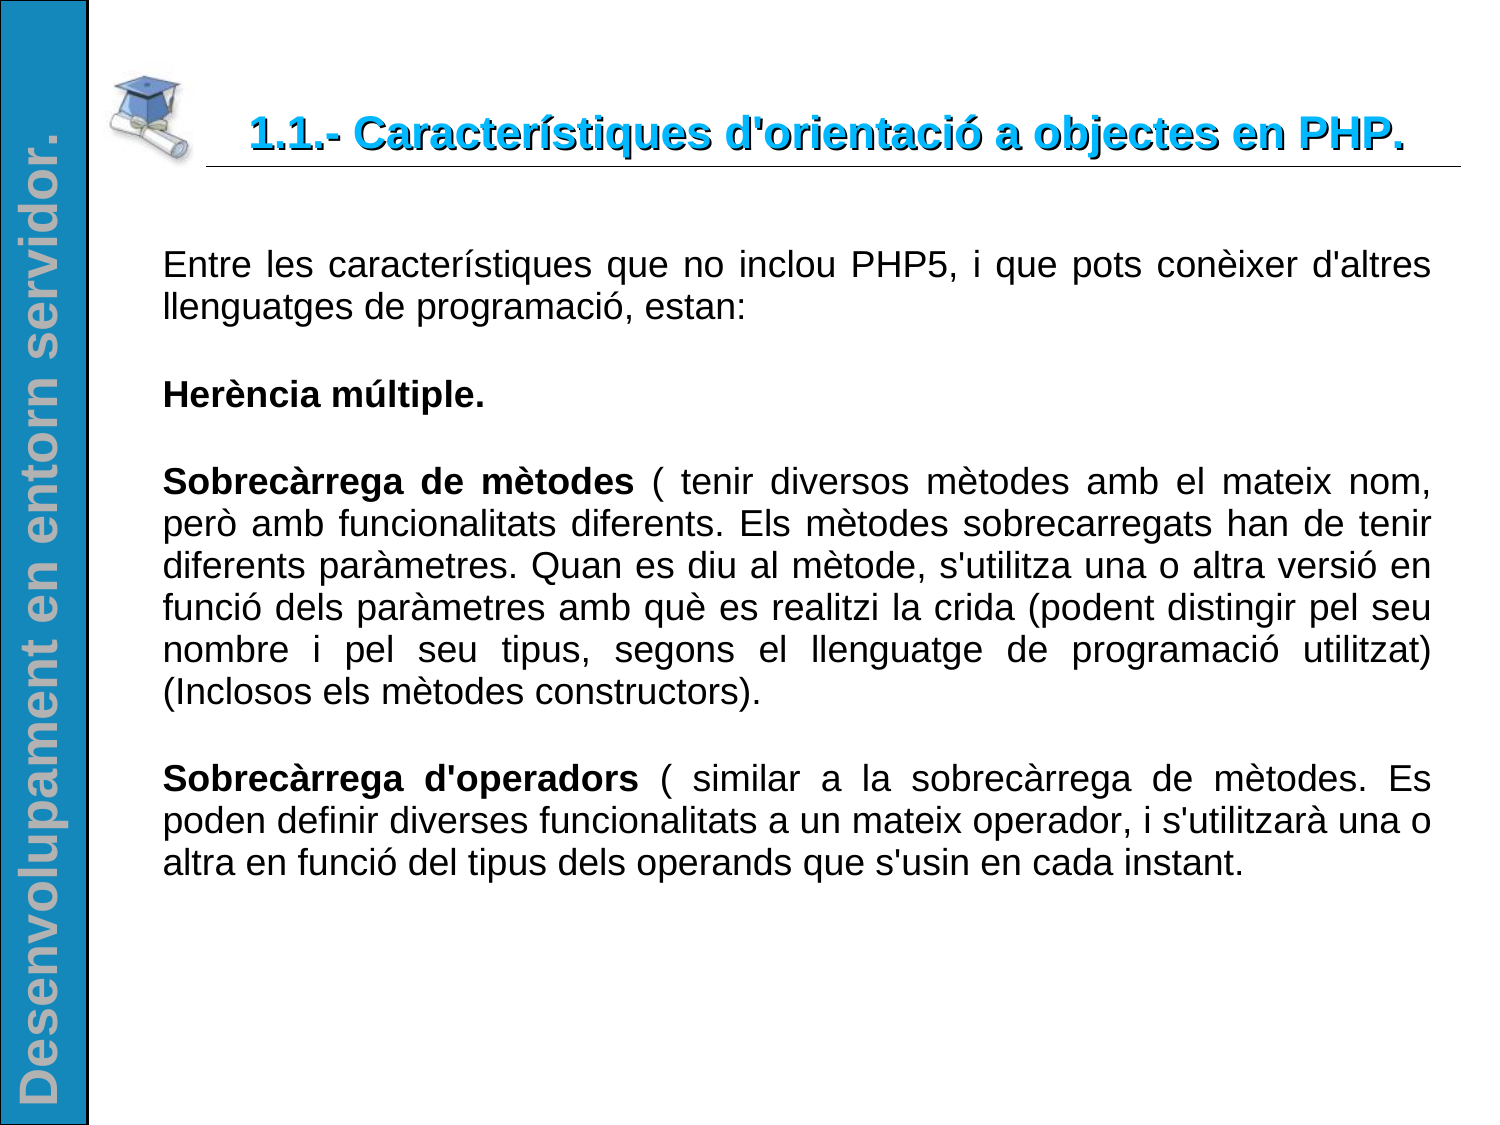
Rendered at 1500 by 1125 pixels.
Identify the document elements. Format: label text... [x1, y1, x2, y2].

text_box Entre les característiques que no inclou PHP5, i que pots conèixer d'altres llenguatges de programació, estan: Herència múltiple. Sobrecàrrega de mètodes ( tenir diversos mètodes amb el mateix nom, però amb funcionalitats diferents. Els mètodes sobrecarregats han de tenir diferents paràmetres. Quan es diu al mètode, s'utilitza una o altra versió en funció dels paràmetres amb què es realitzi la crida (podent distingir pel seu nombre i pel seu tipus, segons el llenguatge de programació utilitzat) (Inclosos els mètodes constructors). Sobrecàrrega d'operadors ( similar a la sobrecàrrega de mètodes. Es poden definir diverses funcionalitats a un mateix operador, i s'utilitzarà una o altra en funció del tipus dels operands que s'usin en cada instant. [147, 236, 1447, 892]
title 1.1.- Característiques d'orientació a objectes en PHP. [206, 88, 1447, 178]
picture [93, 61, 206, 174]
